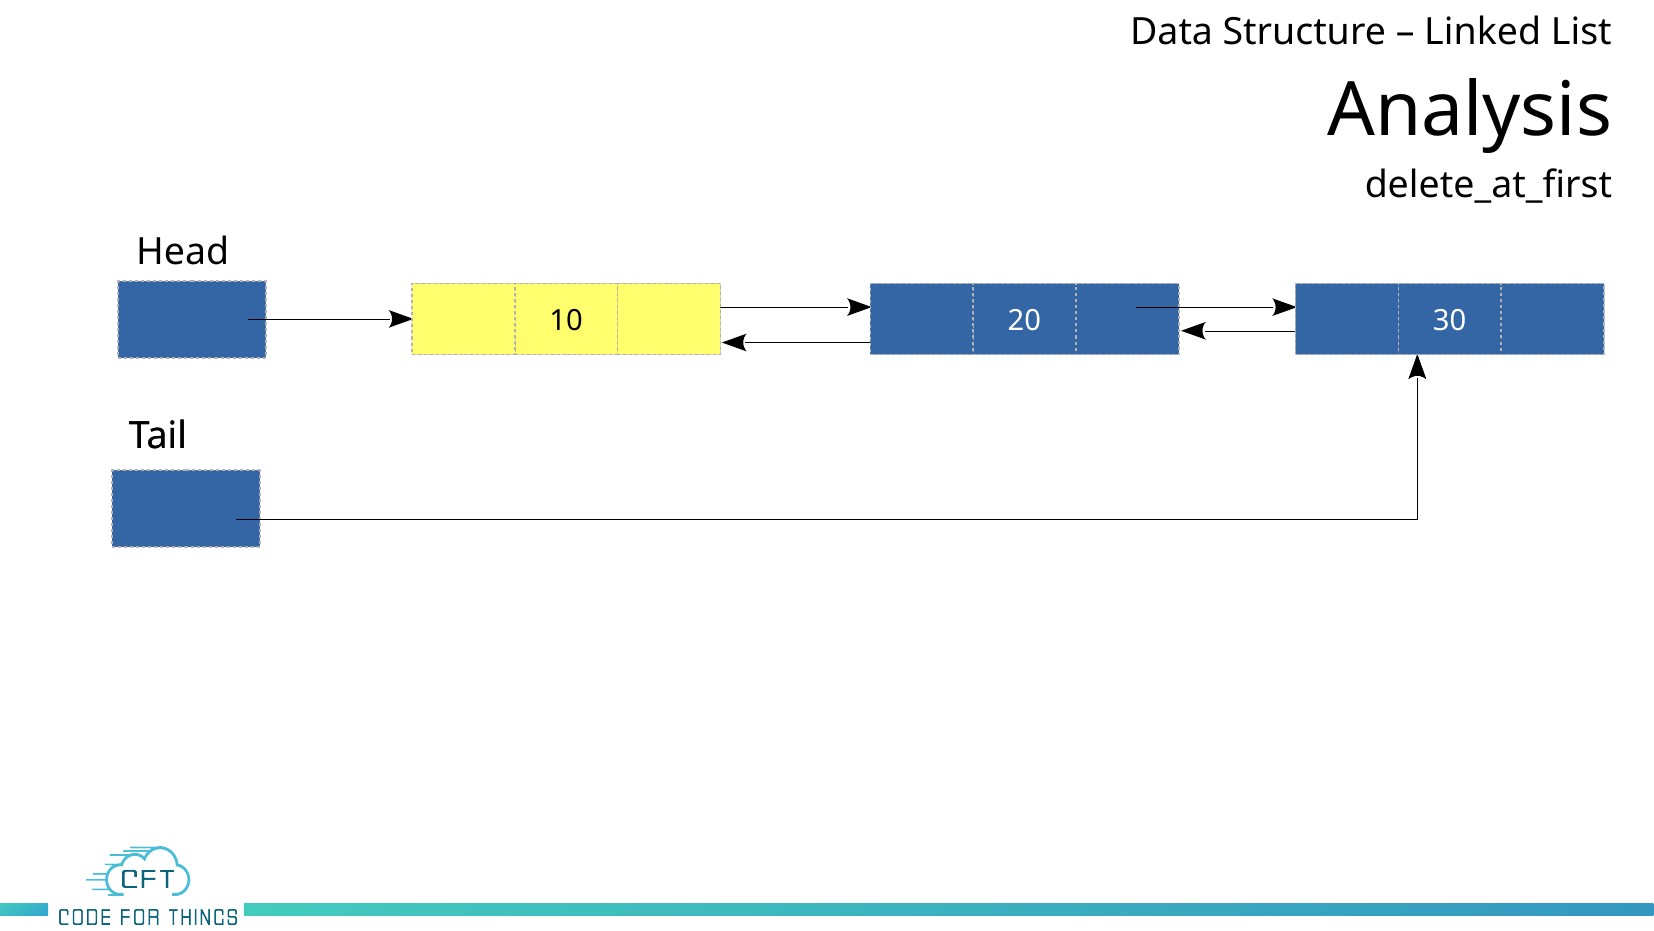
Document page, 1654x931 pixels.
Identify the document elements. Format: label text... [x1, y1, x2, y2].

picture [59, 846, 237, 925]
text_box [617, 283, 721, 355]
text_box Tail [114, 401, 237, 468]
text_box [1295, 283, 1399, 355]
text_box [1502, 283, 1605, 355]
text_box [112, 470, 260, 547]
text_box 30 [1399, 283, 1502, 355]
text_box 20 [974, 283, 1076, 355]
text_box 10 [515, 283, 617, 355]
text_box [411, 283, 515, 355]
text_box [1076, 283, 1179, 355]
text_box [870, 283, 974, 355]
text_box Head [121, 216, 284, 319]
title Data Structure – Linked List Analysis delete_at_first [1093, 0, 1613, 216]
text_box [118, 281, 266, 358]
